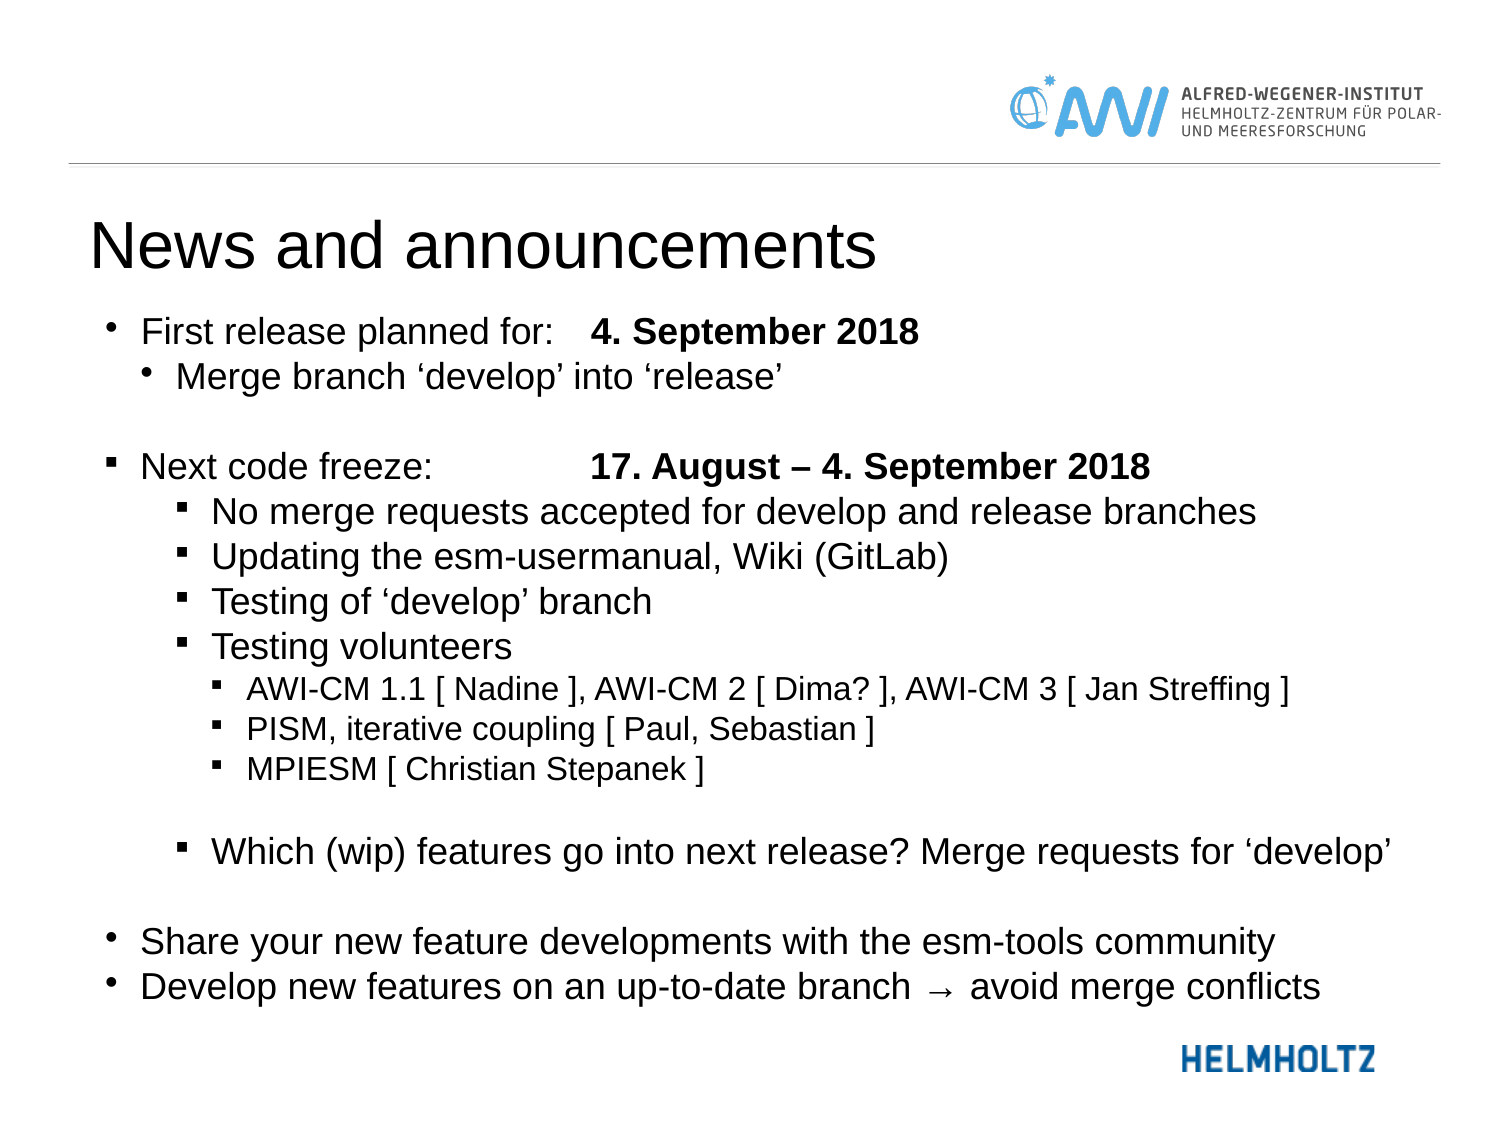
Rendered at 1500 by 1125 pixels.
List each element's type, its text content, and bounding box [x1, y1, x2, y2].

picture [1010, 74, 1441, 137]
text_box News and announcements [75, 195, 1440, 284]
text_box First release planned for: 4. September 2018 Merge branch ‘develop’ into ‘release’ Next code freeze: 17. August – 4. September 2018 No merge requests accepted for develop and release branches Updating the esm-usermanual, Wiki (GitLab) Testing of ‘develop’ branch Testing volunteers AWI-CM 1.1 [ Nadine ], AWI-CM 2 [ Dima? ], AWI-CM 3 [ Jan Streffing ] PISM, iterative coupling [ Paul, Sebastian ] MPIESM [ Christian Stepanek ] Which (wip) features go into next release? Merge requests for ‘develop’ Share your new feature developments with the esm-tools community Develop new features on an up-to-date branch → avoid merge conflicts [90, 299, 1440, 555]
